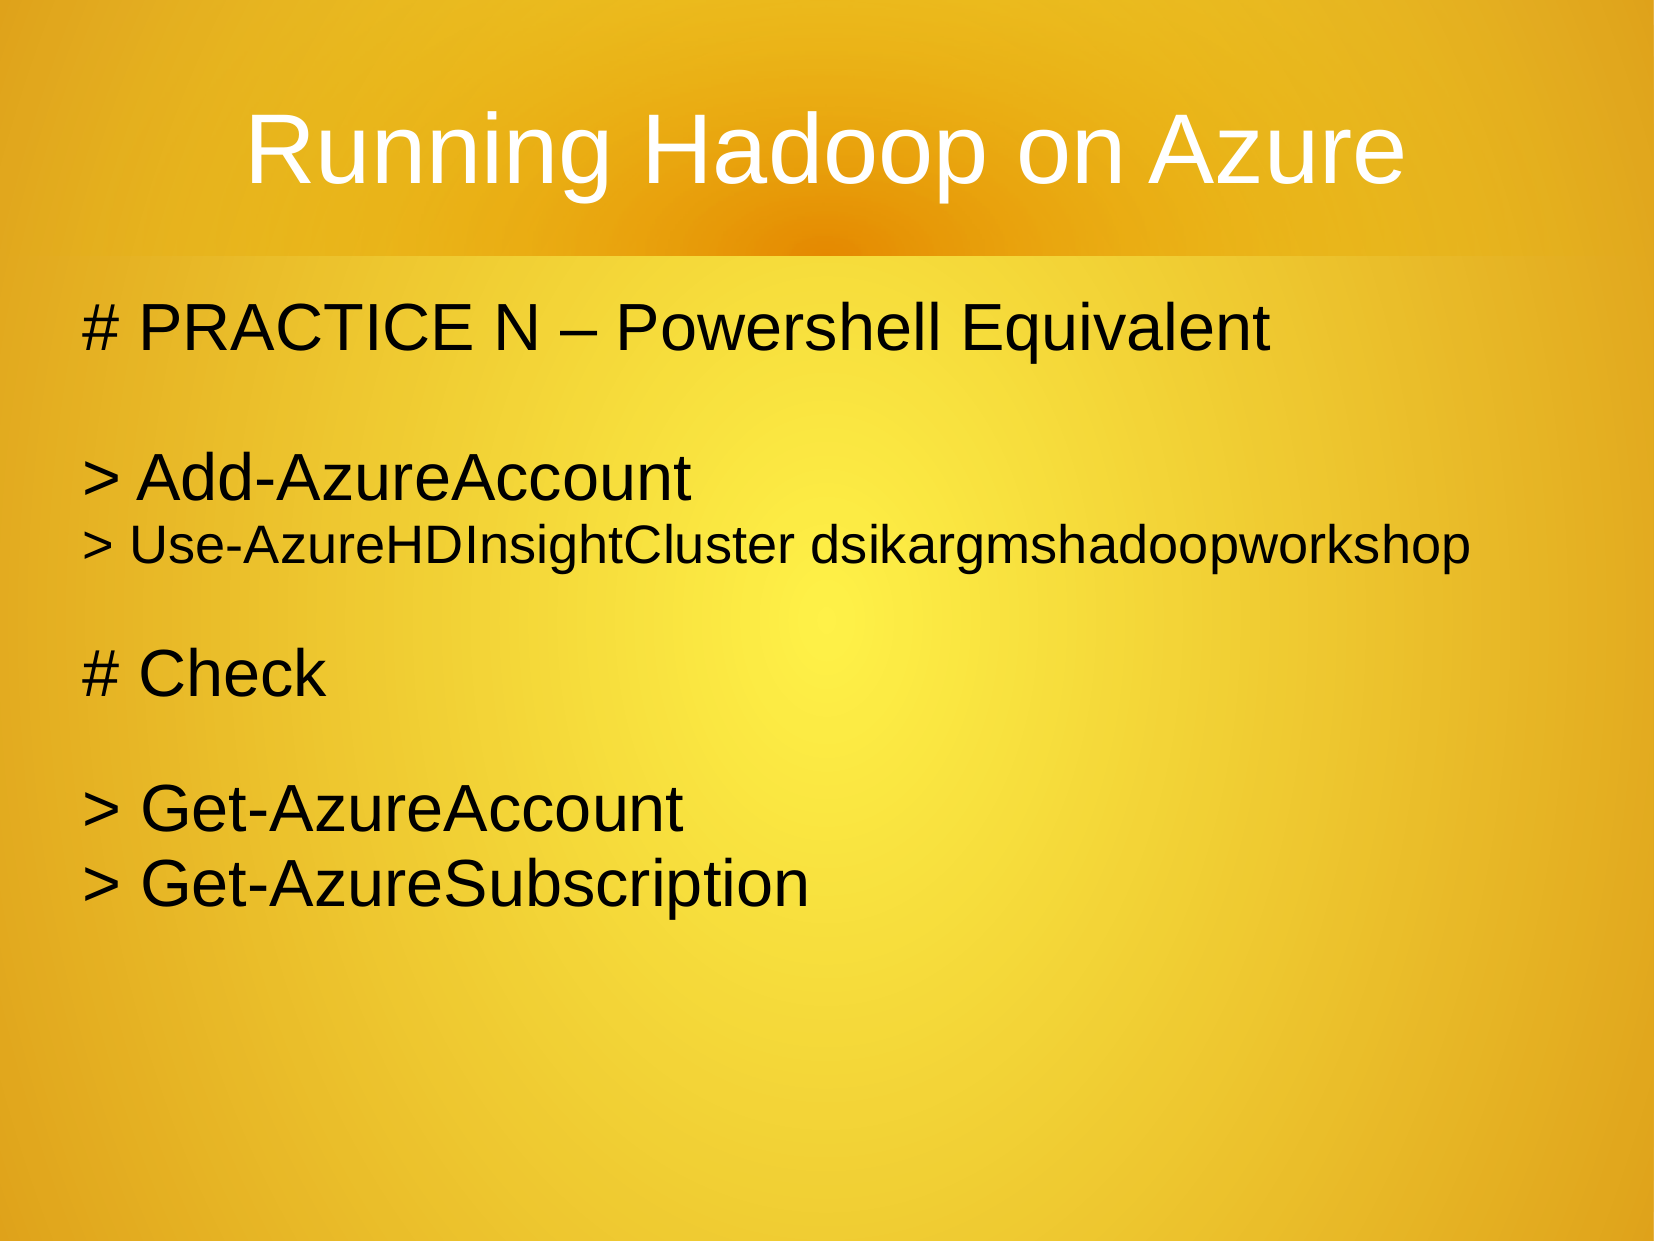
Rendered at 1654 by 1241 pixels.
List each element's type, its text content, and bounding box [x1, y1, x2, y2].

title Running Hadoop on Azure [82, 47, 1571, 252]
subtitle # PRACTICE N – Powershell Equivalent > Add-AzureAccount > Use-AzureHDInsightCluster dsikargmshadoopworkshop # Check > Get-AzureAccount > Get-AzureSubscription [82, 290, 1571, 1145]
